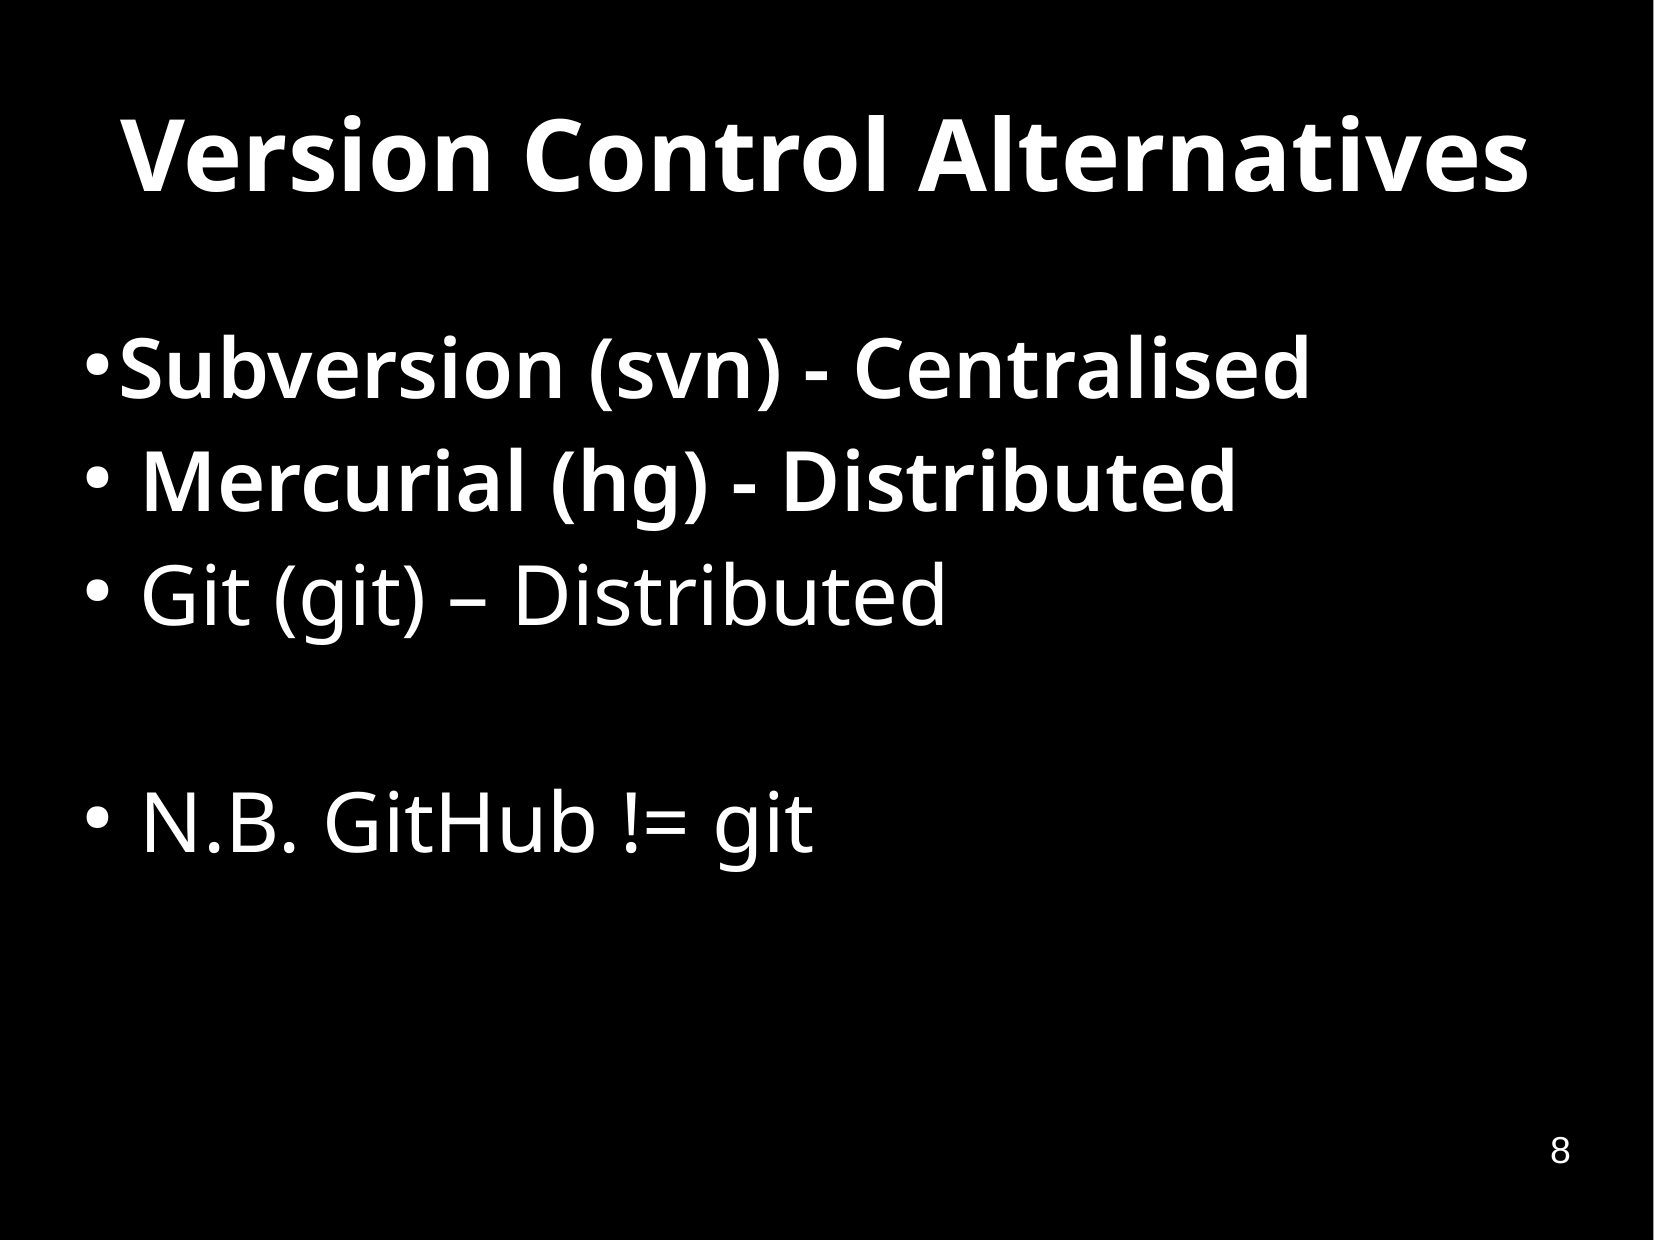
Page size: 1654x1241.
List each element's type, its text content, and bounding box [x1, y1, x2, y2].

text_box 8 [1535, 1122, 1586, 1179]
title Version Control Alternatives [82, 49, 1571, 230]
subtitle Subversion (svn) - Centralised Mercurial (hg) - Distributed Git (git) – Distributed N.B. GitHub != git [82, 230, 1571, 1069]
